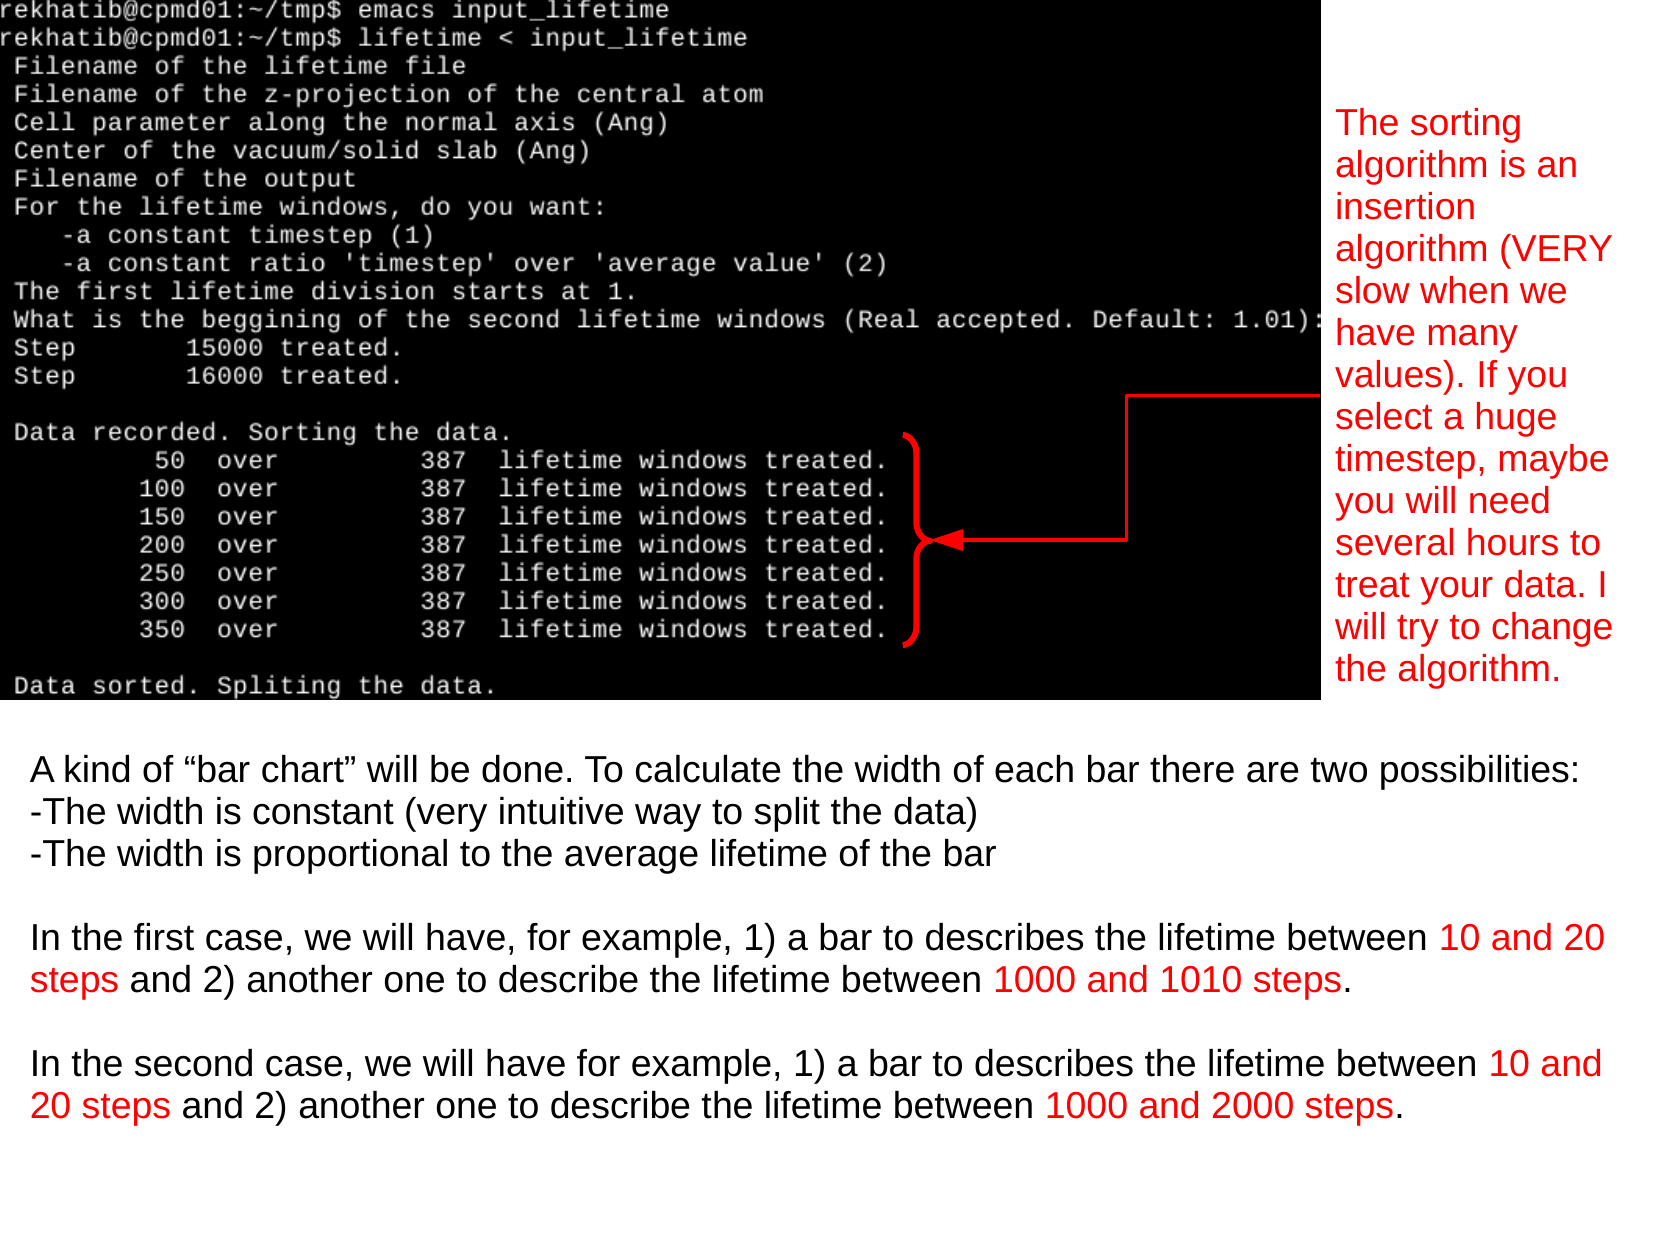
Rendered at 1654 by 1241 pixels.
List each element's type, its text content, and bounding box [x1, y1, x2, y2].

text_box A kind of “bar chart” will be done. To calculate the width of each bar there are two possibilities: -The width is constant (very intuitive way to split the data) -The width is proportional to the average lifetime of the bar In the first case, we will have, for example, 1) a bar to describes the lifetime between 10 and 20 steps and 2) another one to describe the lifetime between 1000 and 1010 steps. In the second case, we will have for example, 1) a bar to describes the lifetime between 10 and 20 steps and 2) another one to describe the lifetime between 1000 and 2000 steps. [15, 740, 1636, 1134]
picture [0, 0, 1321, 700]
text_box The sorting algorithm is an insertion algorithm (VERY slow when we have many values). If you select a huge timestep, maybe you will need several hours to treat your data. I will try to change the algorithm. [1320, 94, 1654, 698]
